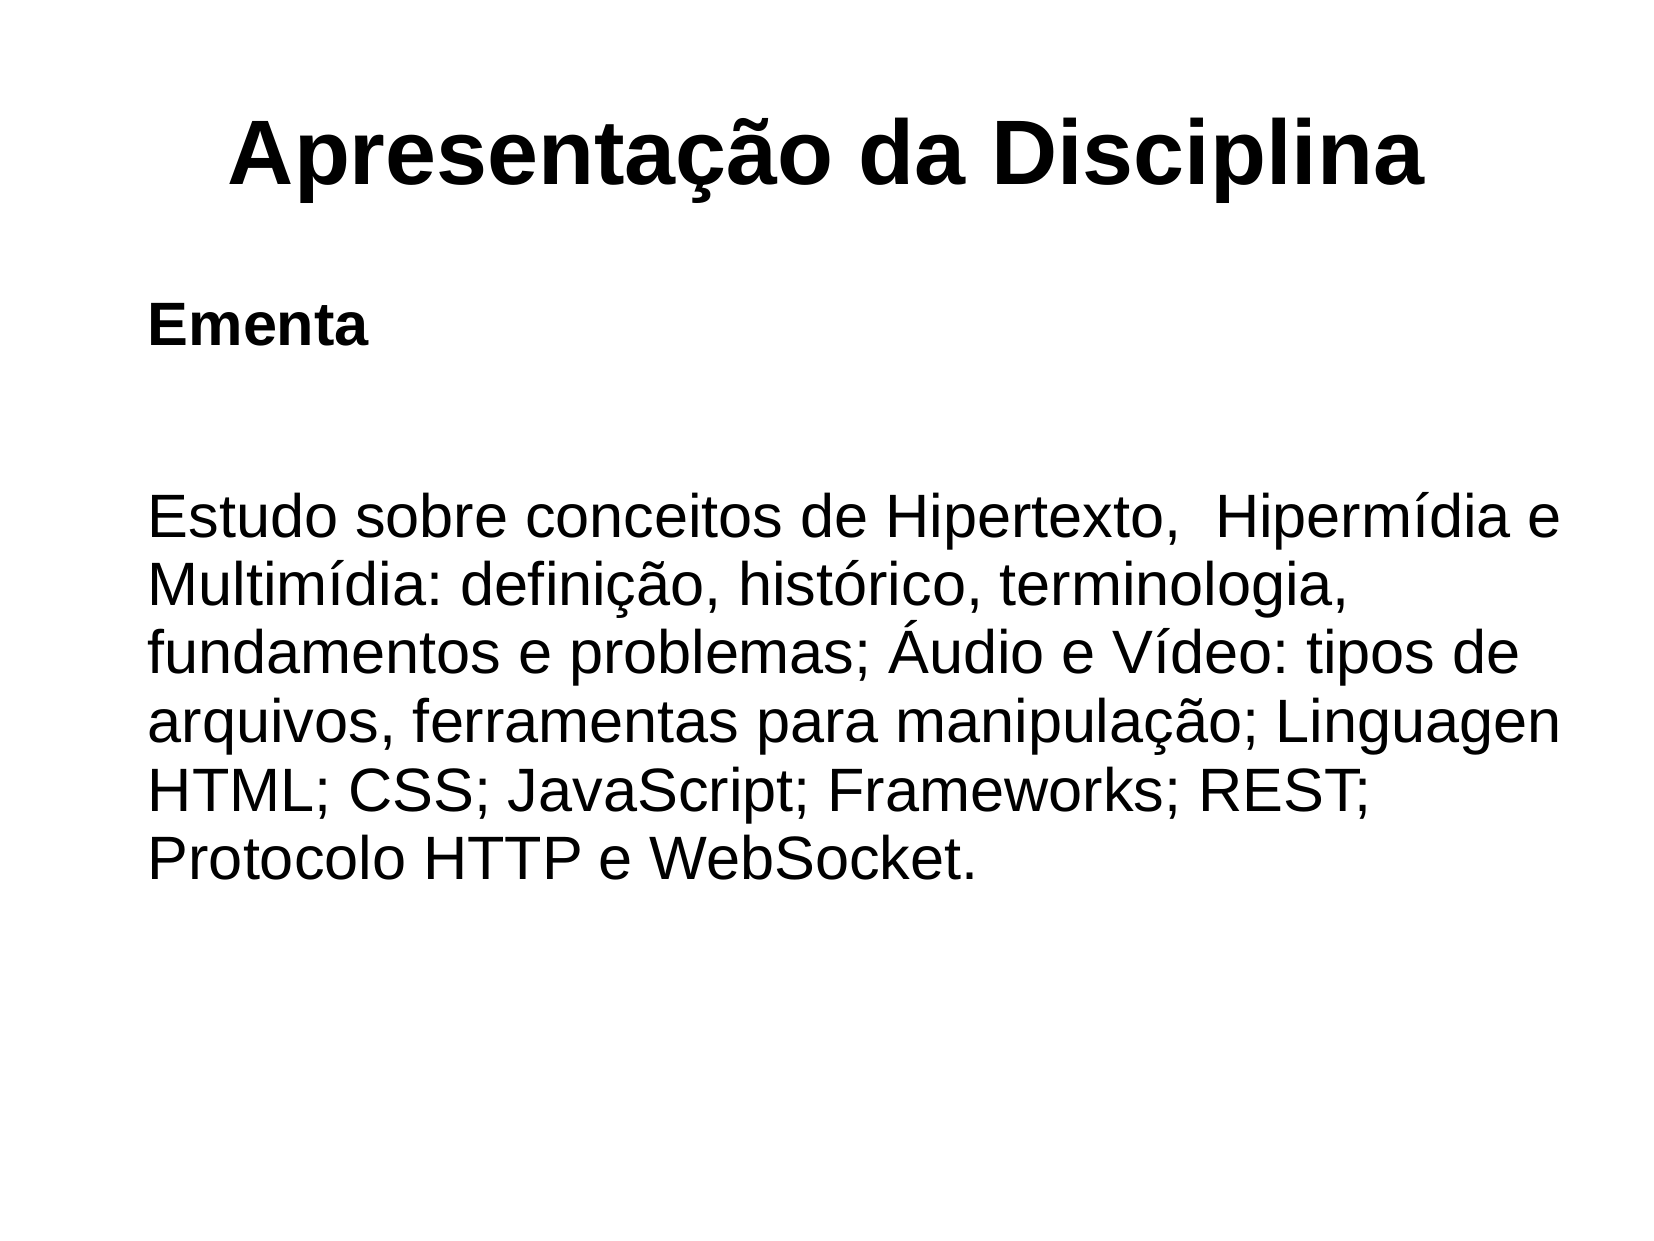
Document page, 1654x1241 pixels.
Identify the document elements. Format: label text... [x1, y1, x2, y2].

title Apresentação da Disciplina [82, 49, 1571, 257]
list Ementa Estudo sobre conceitos de Hipertexto, Hipermídia e Multimídia: definição, histórico, terminologia, fundamentos e problemas; Áudio e Vídeo: tipos de arquivos, ferramentas para manipulação; Linguagen HTML; CSS; JavaScript; Frameworks; REST; Protocolo HTTP e WebSocket. [82, 290, 1621, 901]
